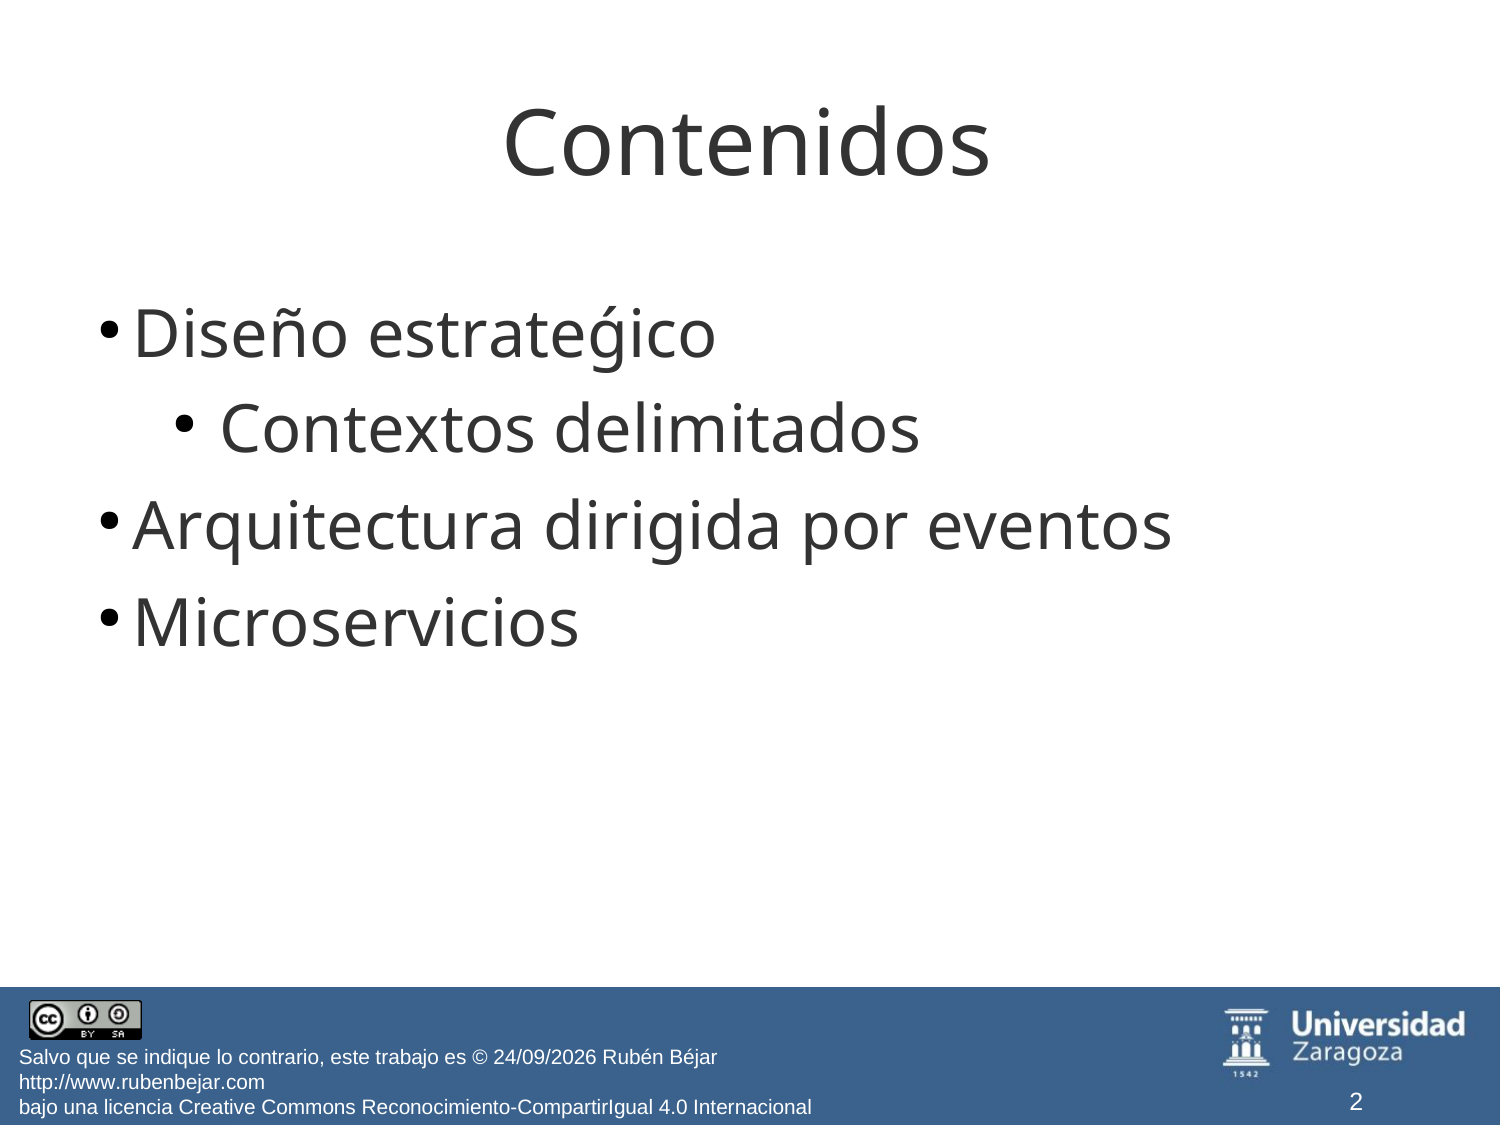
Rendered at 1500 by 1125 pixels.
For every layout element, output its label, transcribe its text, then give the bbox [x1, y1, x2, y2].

title Contenidos [74, 21, 1420, 257]
picture [0, 987, 1500, 1125]
list Diseño estrateǵico Contextos delimitados Arquitectura dirigida por eventos Microservicios [82, 283, 1418, 957]
